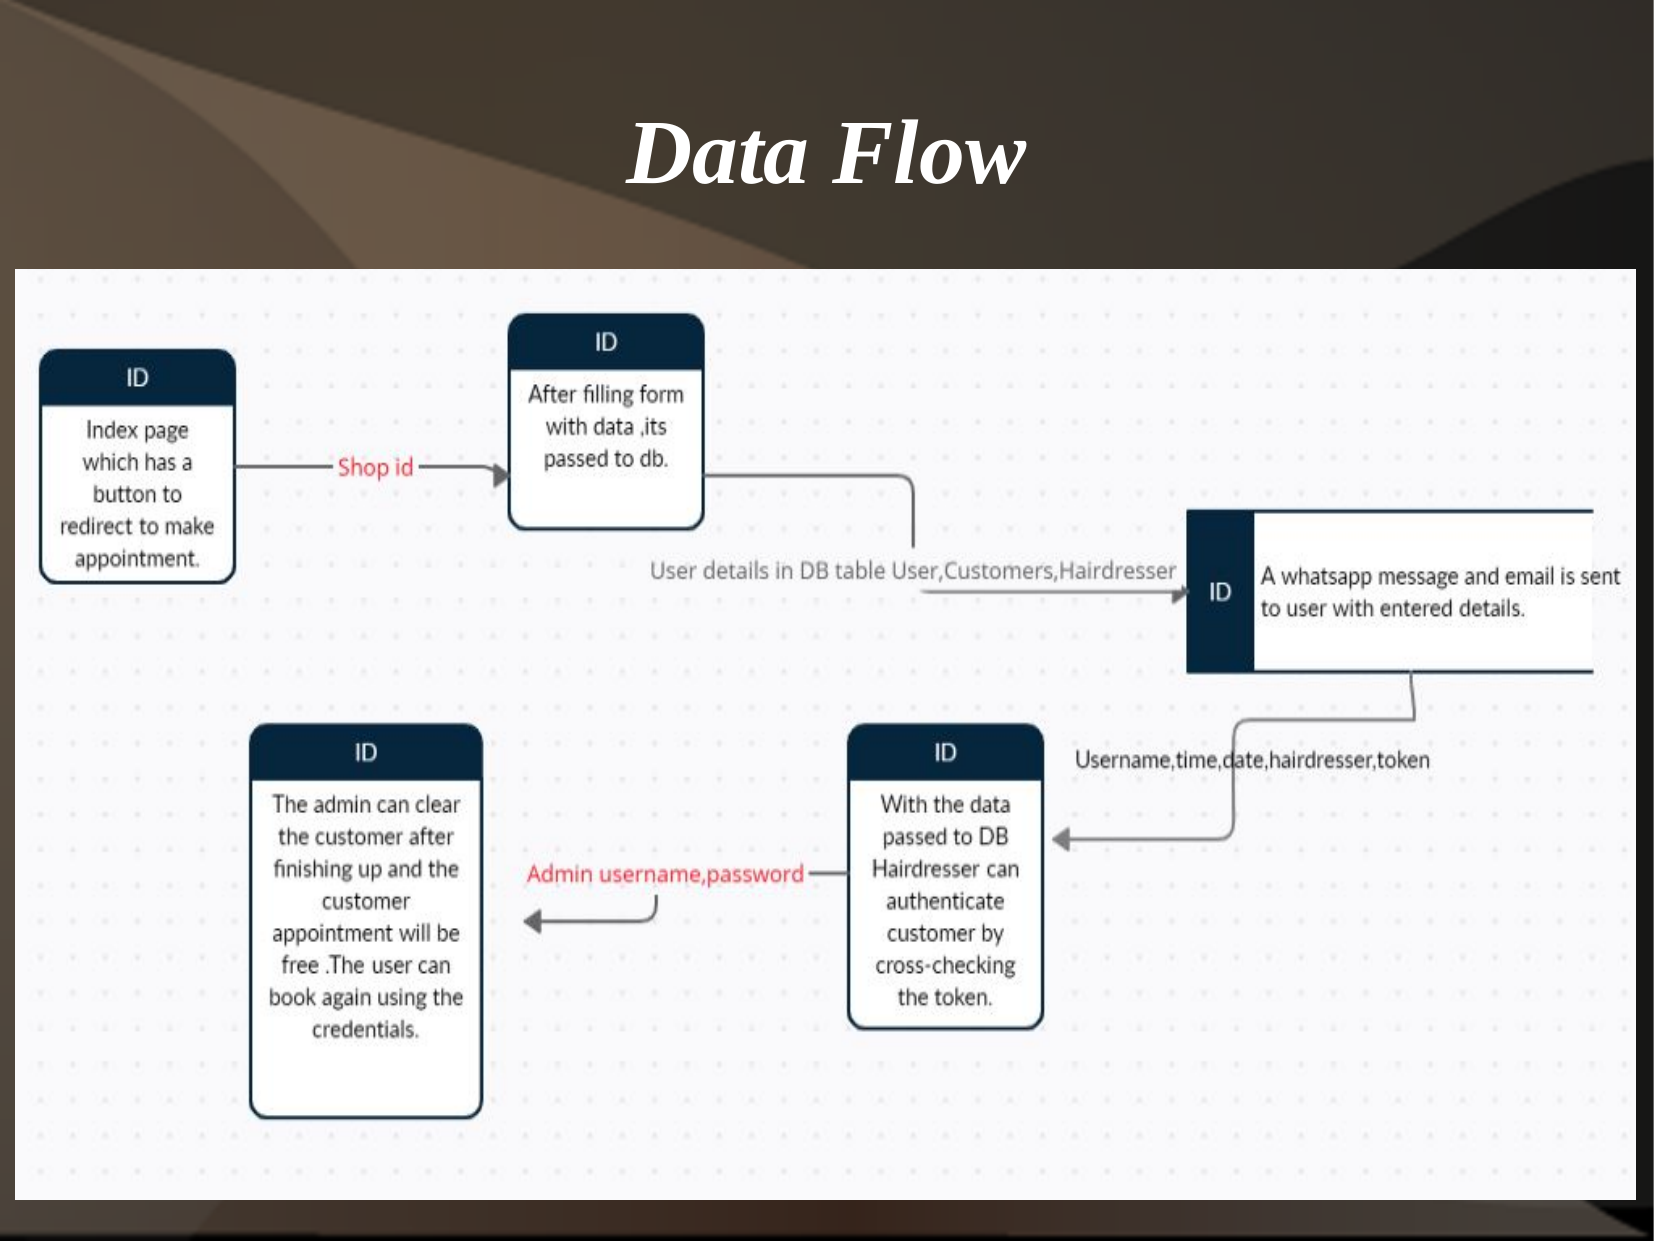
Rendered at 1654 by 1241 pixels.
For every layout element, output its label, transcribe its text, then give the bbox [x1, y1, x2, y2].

picture [0, 0, 1654, 1241]
title Data Flow [82, 49, 1571, 257]
